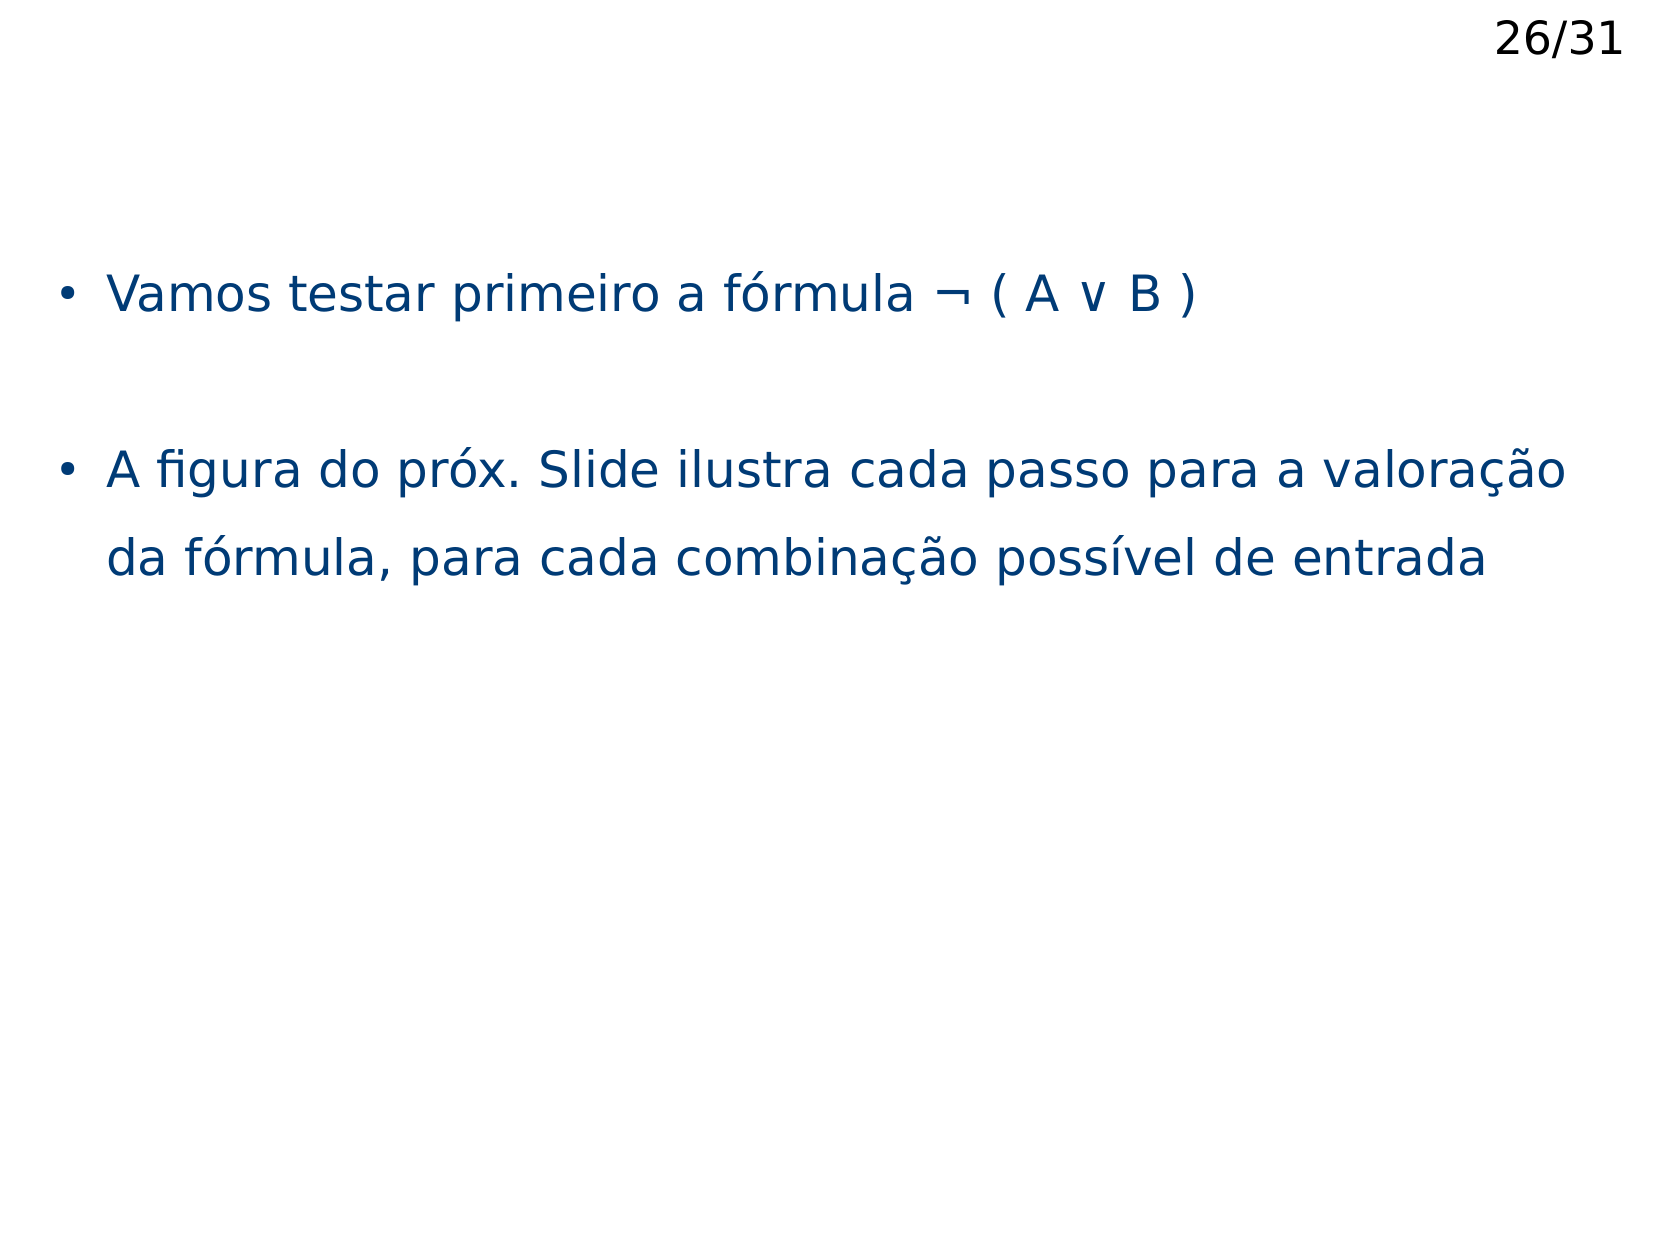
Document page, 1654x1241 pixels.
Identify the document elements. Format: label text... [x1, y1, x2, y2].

list Vamos testar primeiro a fórmula ¬ ( A ∨ B ) A figura do próx. Slide ilustra cada passo para a valoração da fórmula, para cada combinação possível de entrada [59, 206, 1625, 1211]
